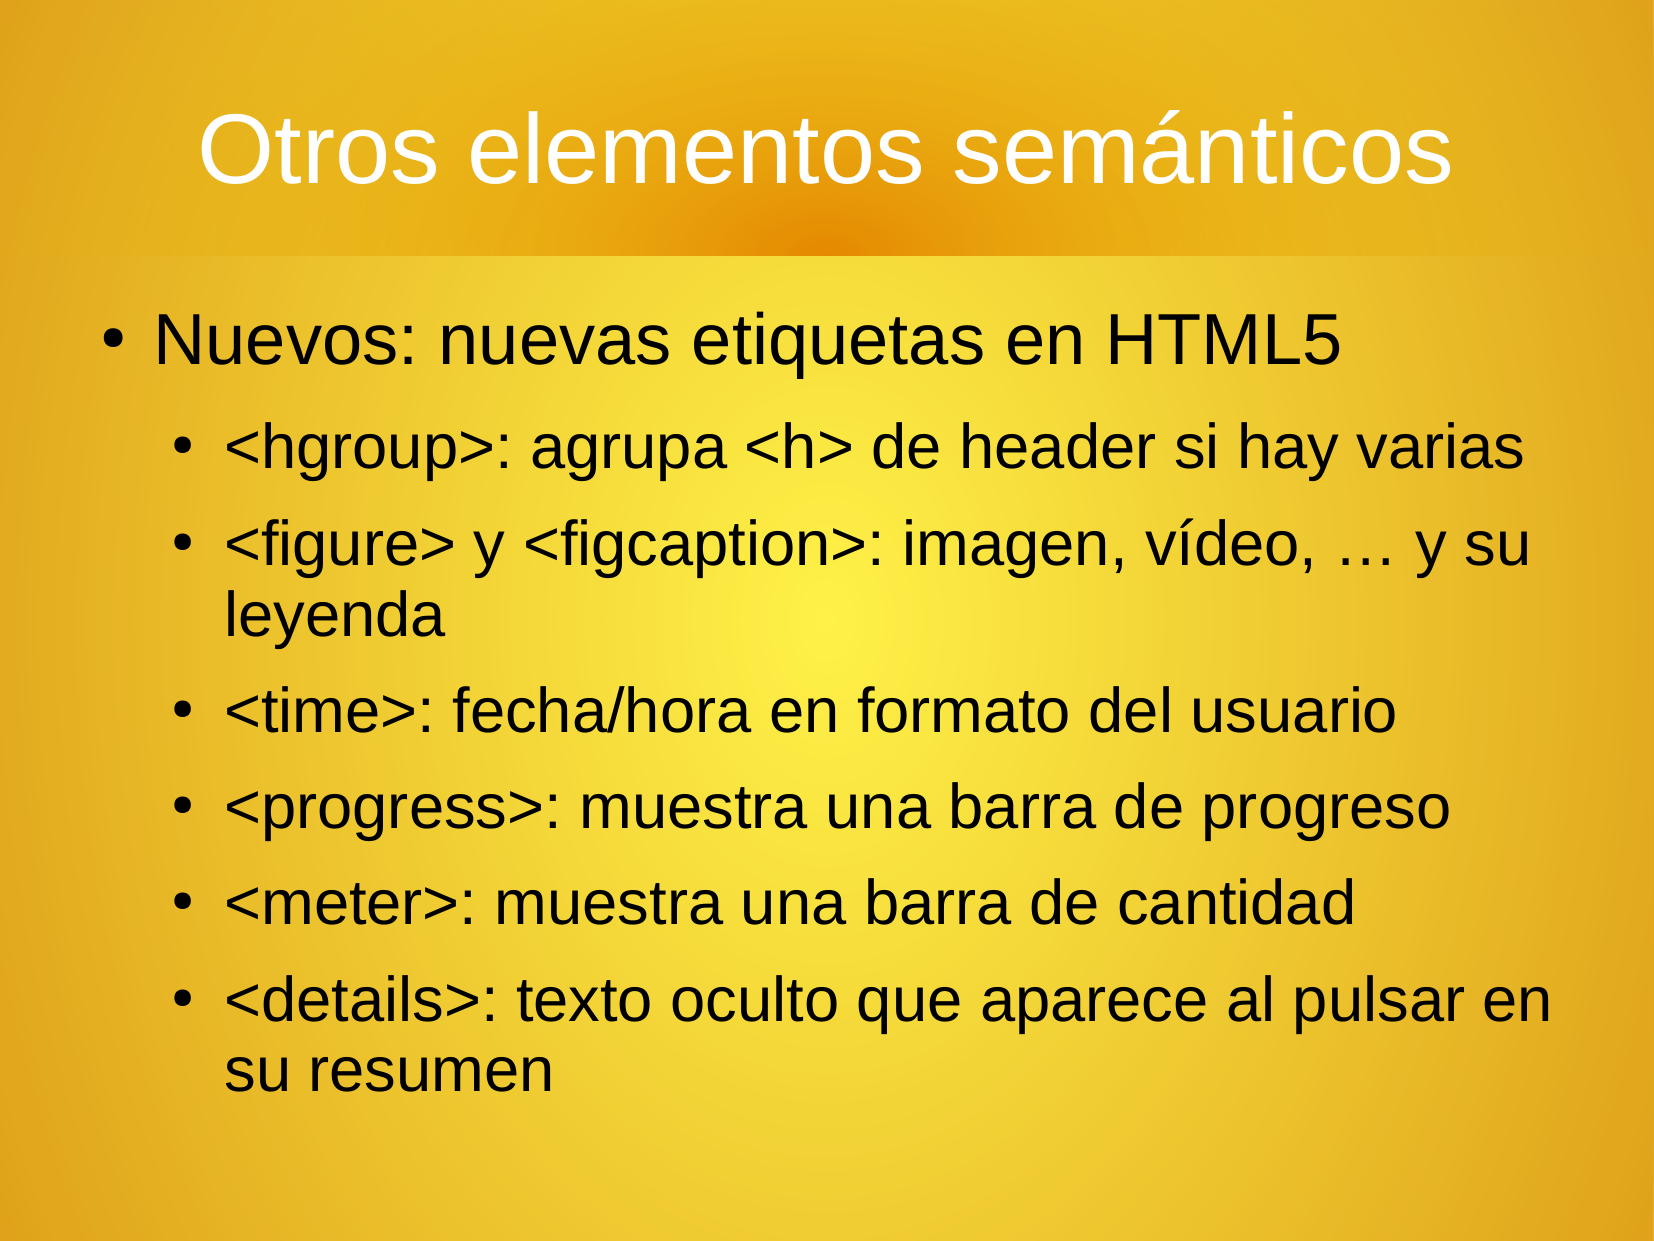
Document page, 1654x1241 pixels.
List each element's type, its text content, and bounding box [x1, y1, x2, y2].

title Otros elementos semánticos [82, 47, 1571, 252]
list Nuevos: nuevas etiquetas en HTML5 <hgroup>: agrupa <h> de header si hay varias <figure> y <figcaption>: imagen, vídeo, … y su leyenda <time>: fecha/hora en formato del usuario <progress>: muestra una barra de progreso <meter>: muestra una barra de cantidad <details>: texto oculto que aparece al pulsar en su resumen [82, 299, 1571, 1170]
